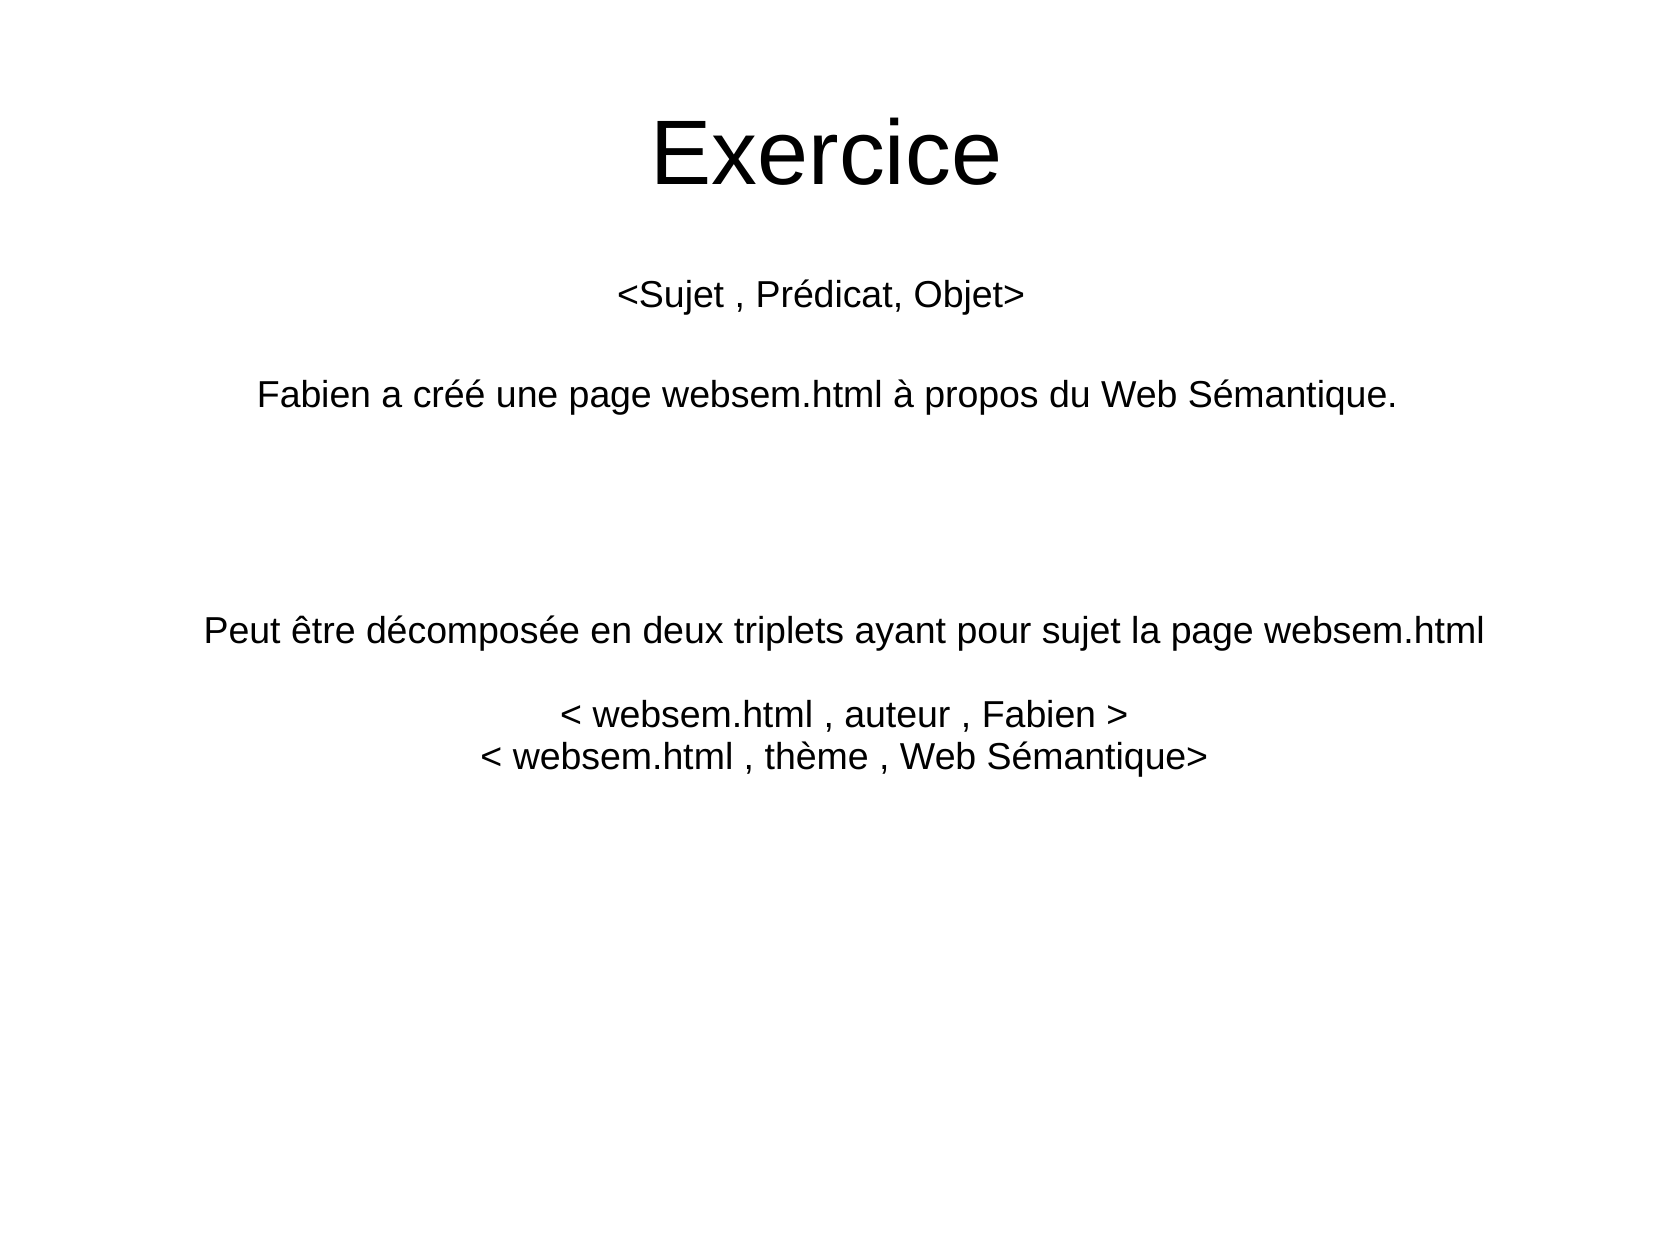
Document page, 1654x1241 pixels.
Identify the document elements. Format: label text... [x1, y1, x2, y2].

text_box <Sujet , Prédicat, Objet> [602, 265, 1041, 323]
text_box Fabien a créé une page websem.html à propos du Web Sémantique. [242, 366, 1414, 423]
title Exercice [82, 49, 1571, 257]
text_box Peut être décomposée en deux triplets ayant pour sujet la page websem.html < websem.html , auteur , Fabien > < websem.html , thème , Web Sémantique> [188, 602, 1501, 786]
